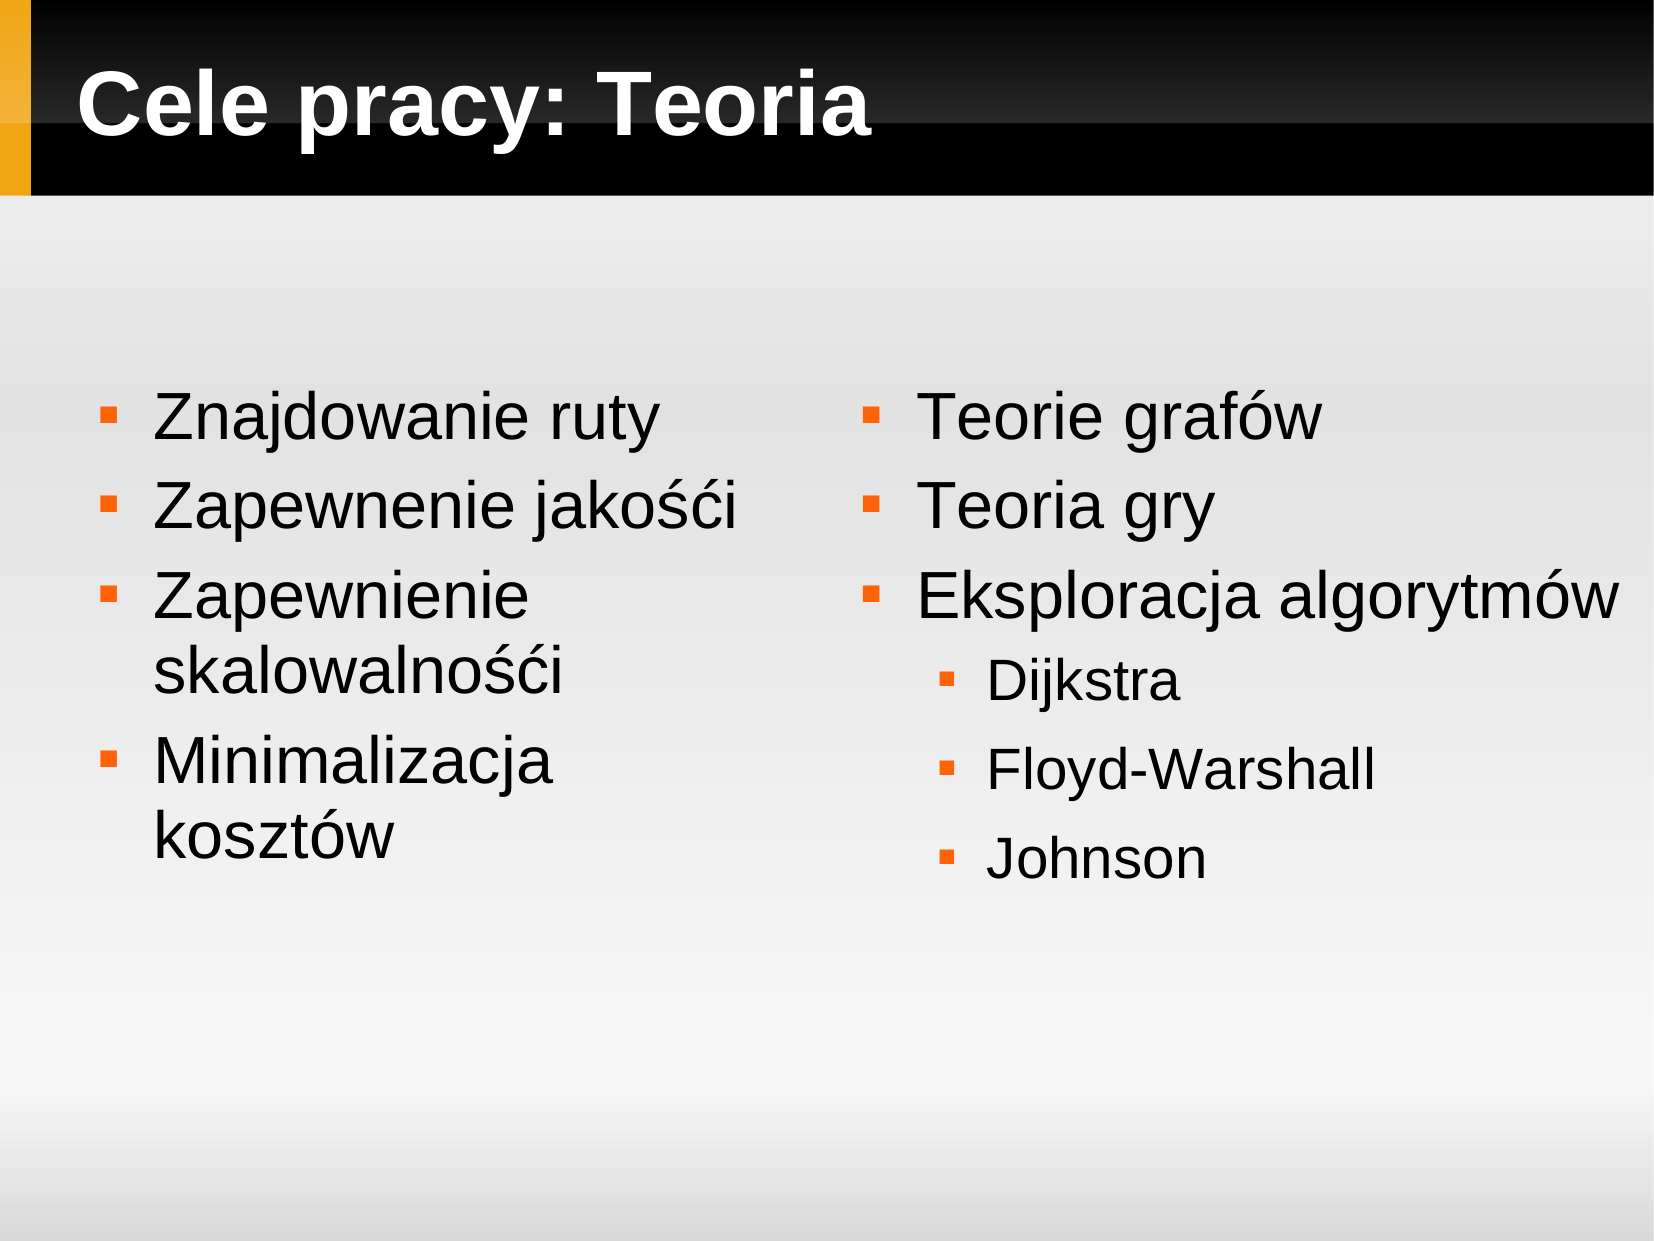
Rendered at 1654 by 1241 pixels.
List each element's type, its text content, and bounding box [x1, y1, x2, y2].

list Znajdowanie ruty Zapewnenie jakośći Zapewnienie skalowalnośći Minimalizacja kosztów [82, 378, 809, 989]
picture [0, 0, 1654, 1241]
list Teorie grafów Teoria gry Eksploracja algorytmów Dijkstra Floyd-Warshall Johnson [845, 378, 1654, 989]
title Cele pracy: Teoria [76, 0, 1565, 208]
